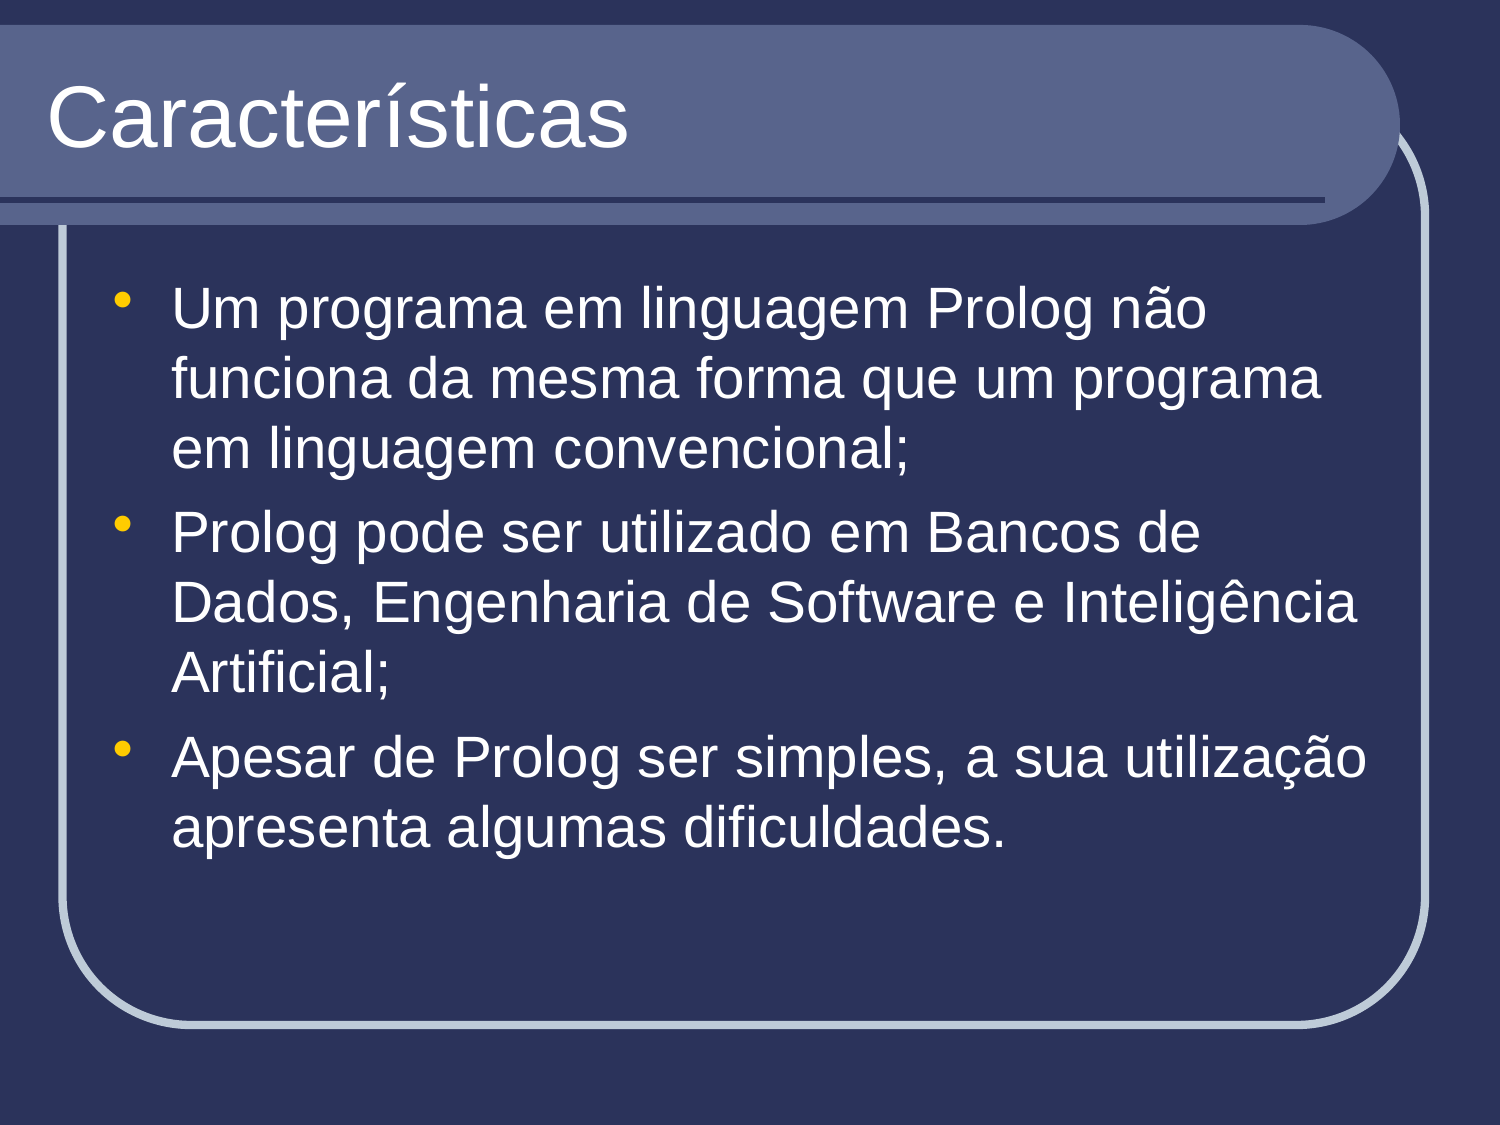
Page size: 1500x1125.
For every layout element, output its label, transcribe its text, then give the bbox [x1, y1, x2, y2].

list Um programa em linguagem Prolog não funciona da mesma forma que um programa em linguagem convencional; Prolog pode ser utilizado em Bancos de Dados, Engenharia de Software e Inteligência Artificial; Apesar de Prolog ser simples, a sua utilização apresenta algumas dificuldades. [99, 262, 1401, 988]
title Características [31, 37, 1347, 188]
